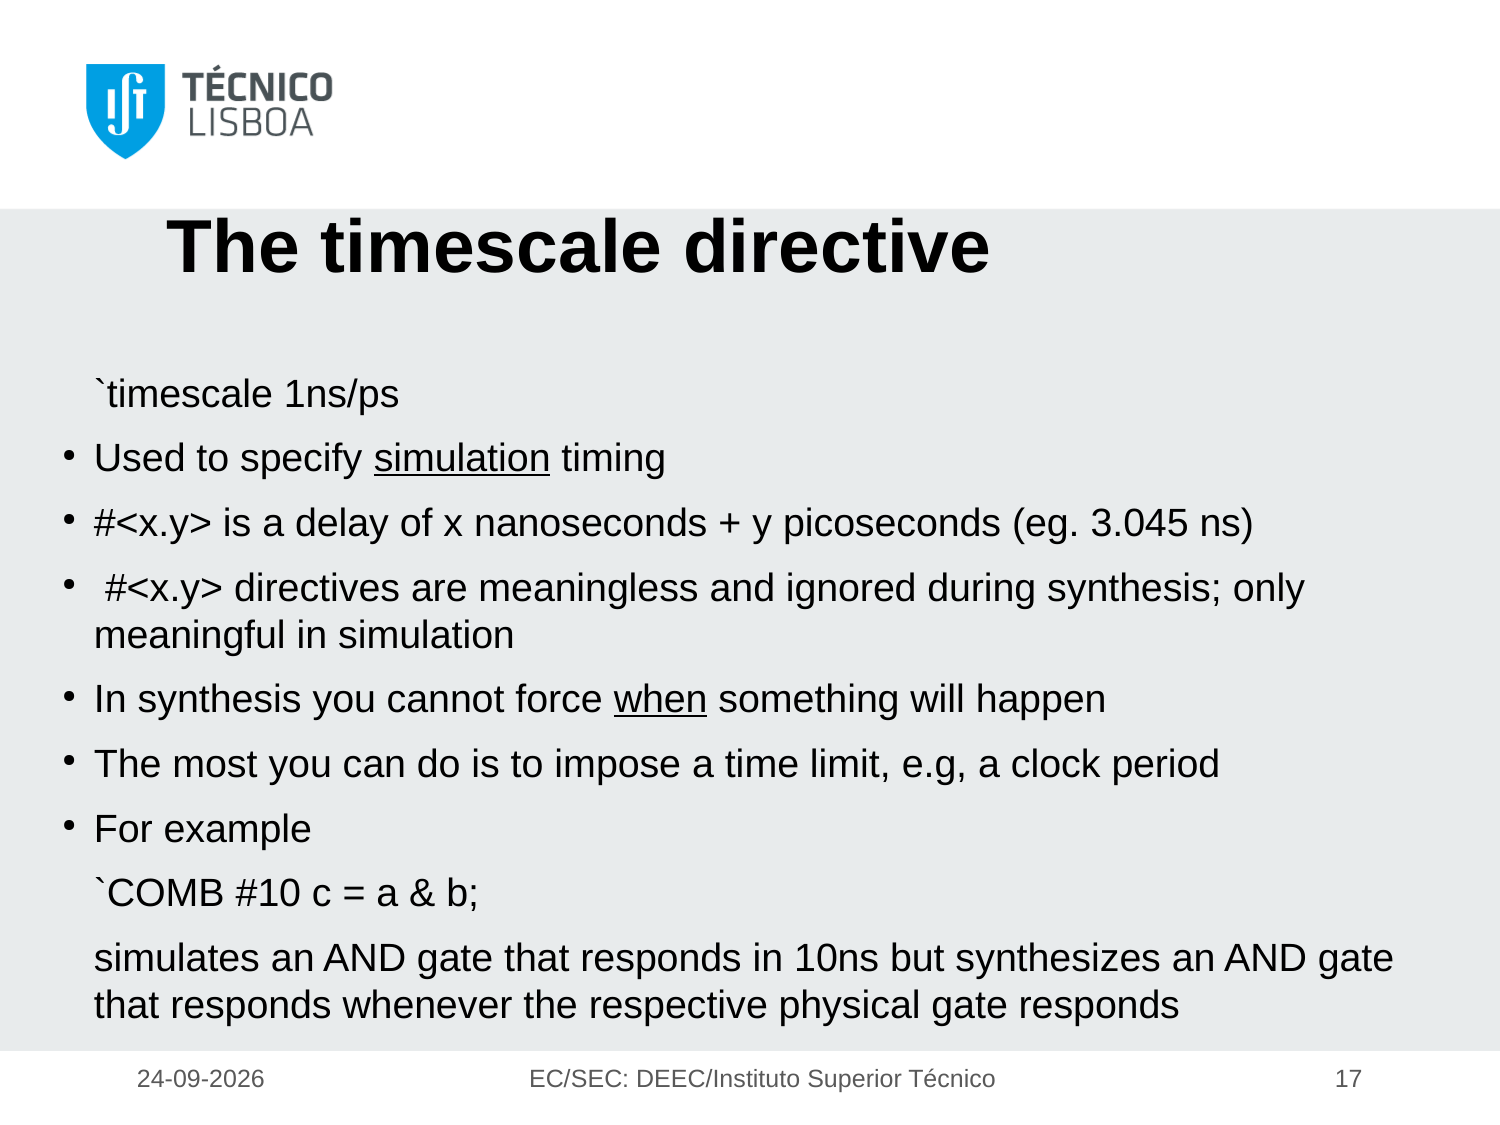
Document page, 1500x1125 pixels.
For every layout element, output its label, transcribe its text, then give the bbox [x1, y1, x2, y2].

list `timescale 1ns/ps Used to specify simulation timing #<x.y> is a delay of x nanoseconds + y picoseconds (eg. 3.045 ns) #<x.y> directives are meaningless and ignored during synthesis; only meaningful in simulation In synthesis you cannot force when something will happen The most you can do is to impose a time limit, e.g, a clock period For example `COMB #10 c = a & b; simulates an AND gate that responds in 10ns but synthesizes an AND gate that responds whenever the respective physical gate responds [52, 367, 1465, 1030]
picture [0, 0, 1500, 1125]
slide_number <number> [1077, 1052, 1378, 1103]
title The timescale directive [151, 171, 1408, 314]
footer EC/SEC: DEEC/Instituto Superior Técnico [512, 1052, 1021, 1103]
slide_number 15-10-2020 [121, 1052, 425, 1103]
